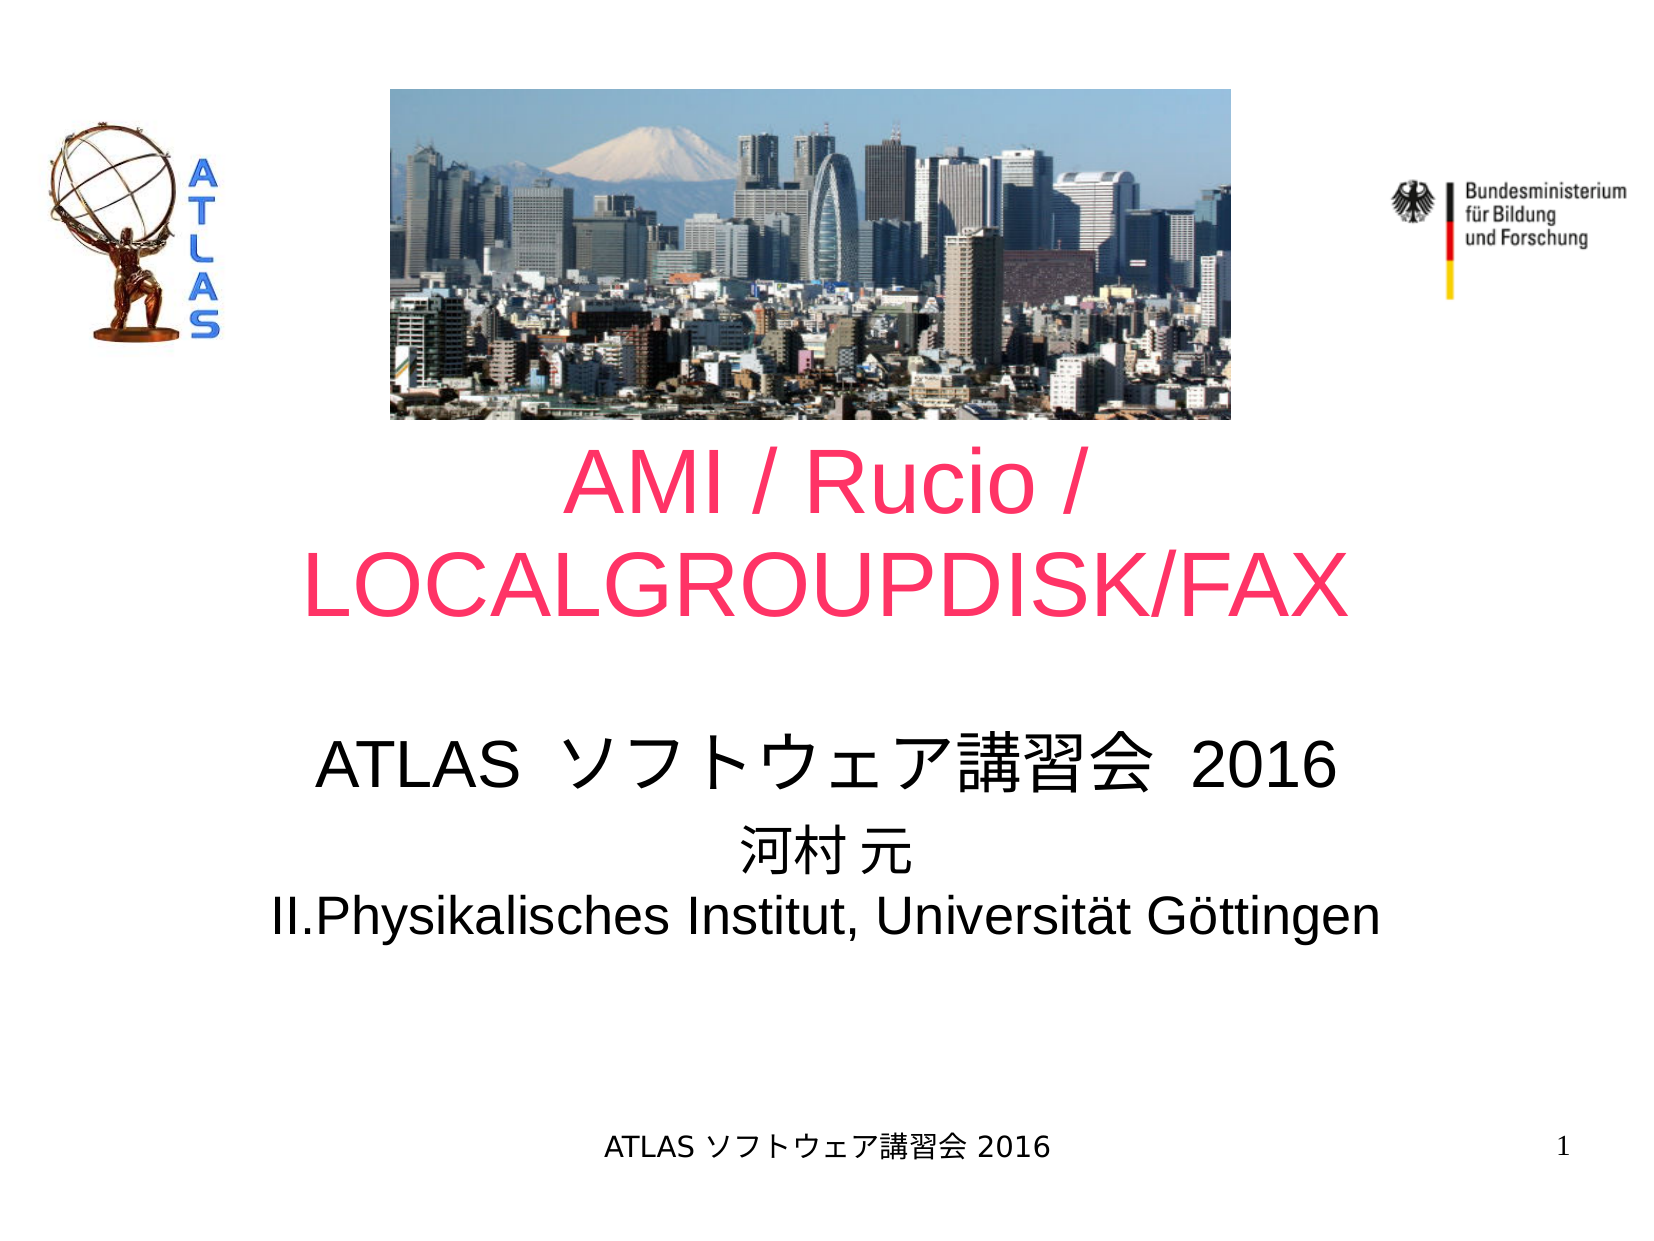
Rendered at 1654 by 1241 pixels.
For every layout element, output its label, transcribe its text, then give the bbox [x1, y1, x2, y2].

subtitle AMI / Rucio / LOCALGROUPDISK/FAX ATLAS ソフトウェア講習会 2016 河村 元 II.Physikalisches Institut, Universität Göttingen [82, 255, 1571, 1122]
picture [22, 104, 238, 364]
picture [390, 89, 1231, 421]
picture [1387, 174, 1641, 310]
